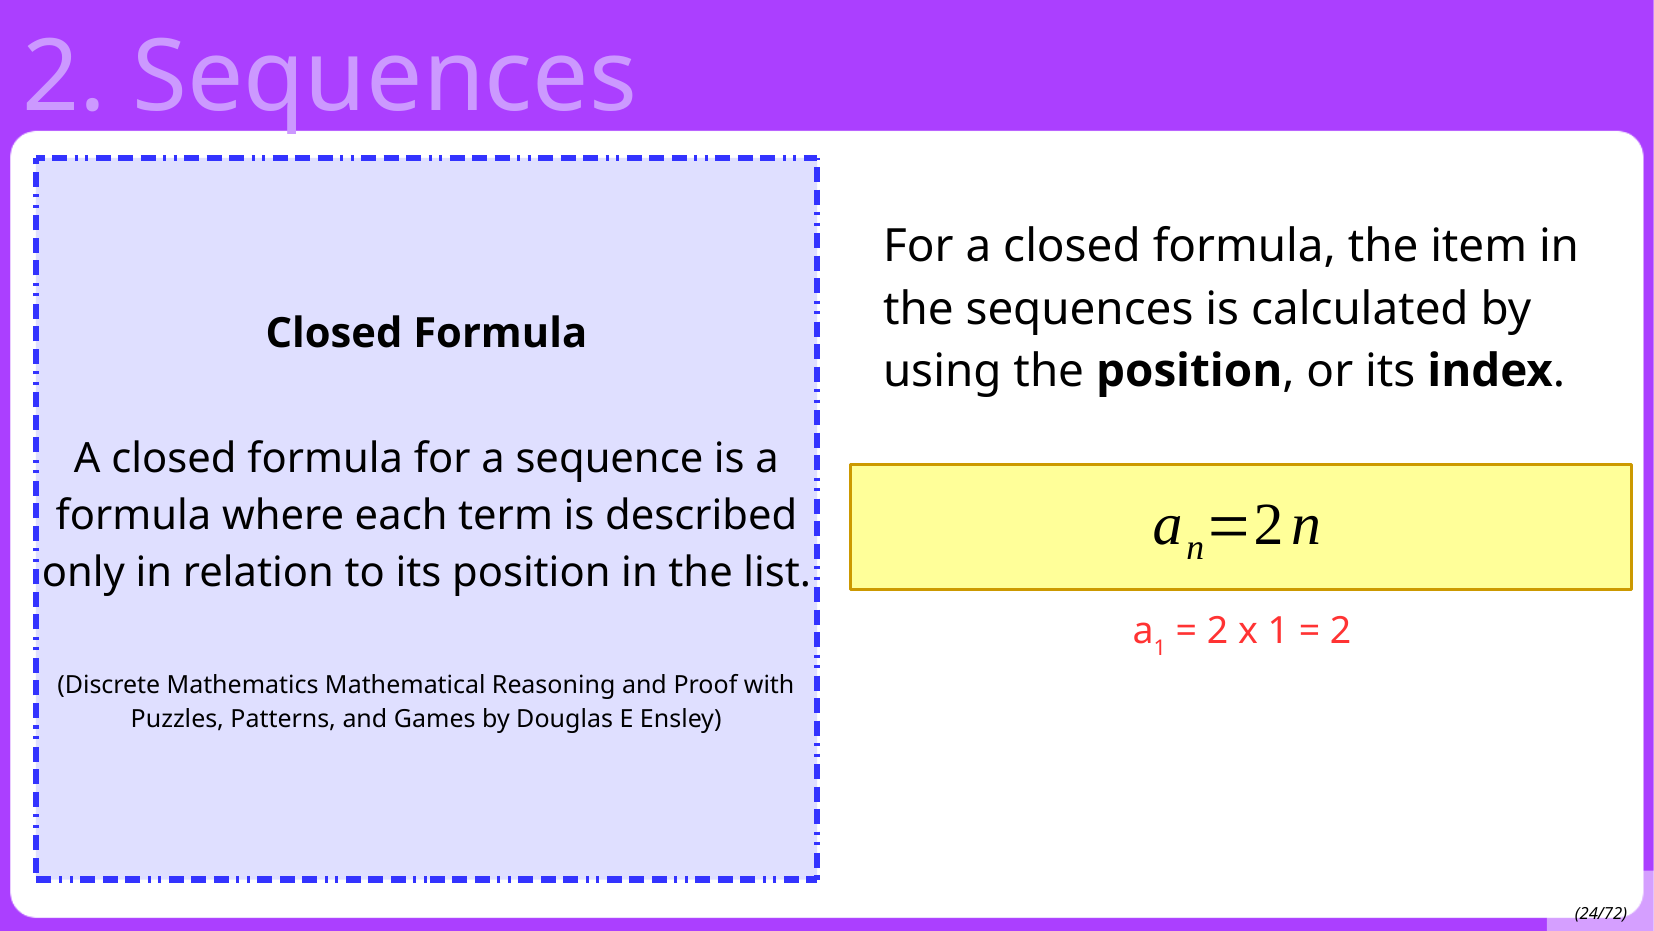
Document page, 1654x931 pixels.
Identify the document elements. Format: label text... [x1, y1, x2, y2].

text_box +2 [1624, 870, 1654, 877]
picture [0, 0, 1654, 931]
text_box For a closed formula, the item in the sequences is calculated by using the position, or its index. [839, 221, 1624, 392]
text_box (<number>/72) [1546, 877, 1654, 931]
text_box [850, 464, 1632, 590]
text_box Closed Formula A closed formula for a sequence is a formula where each term is described only in relation to its position in the list. (Discrete Mathematics Mathematical Reasoning and Proof with Puzzles, Patterns, and Games by Douglas E Ensley) [35, 157, 818, 880]
text_box a1 = 2 x 1 = 2 a2 = 2 x 2 = 4 a3 = 2 x 3 = 6 a4 = 2 x 4 = 8 etc. [860, 602, 1624, 890]
chart [1137, 492, 1338, 568]
title 2. Sequences [22, 13, 1511, 130]
